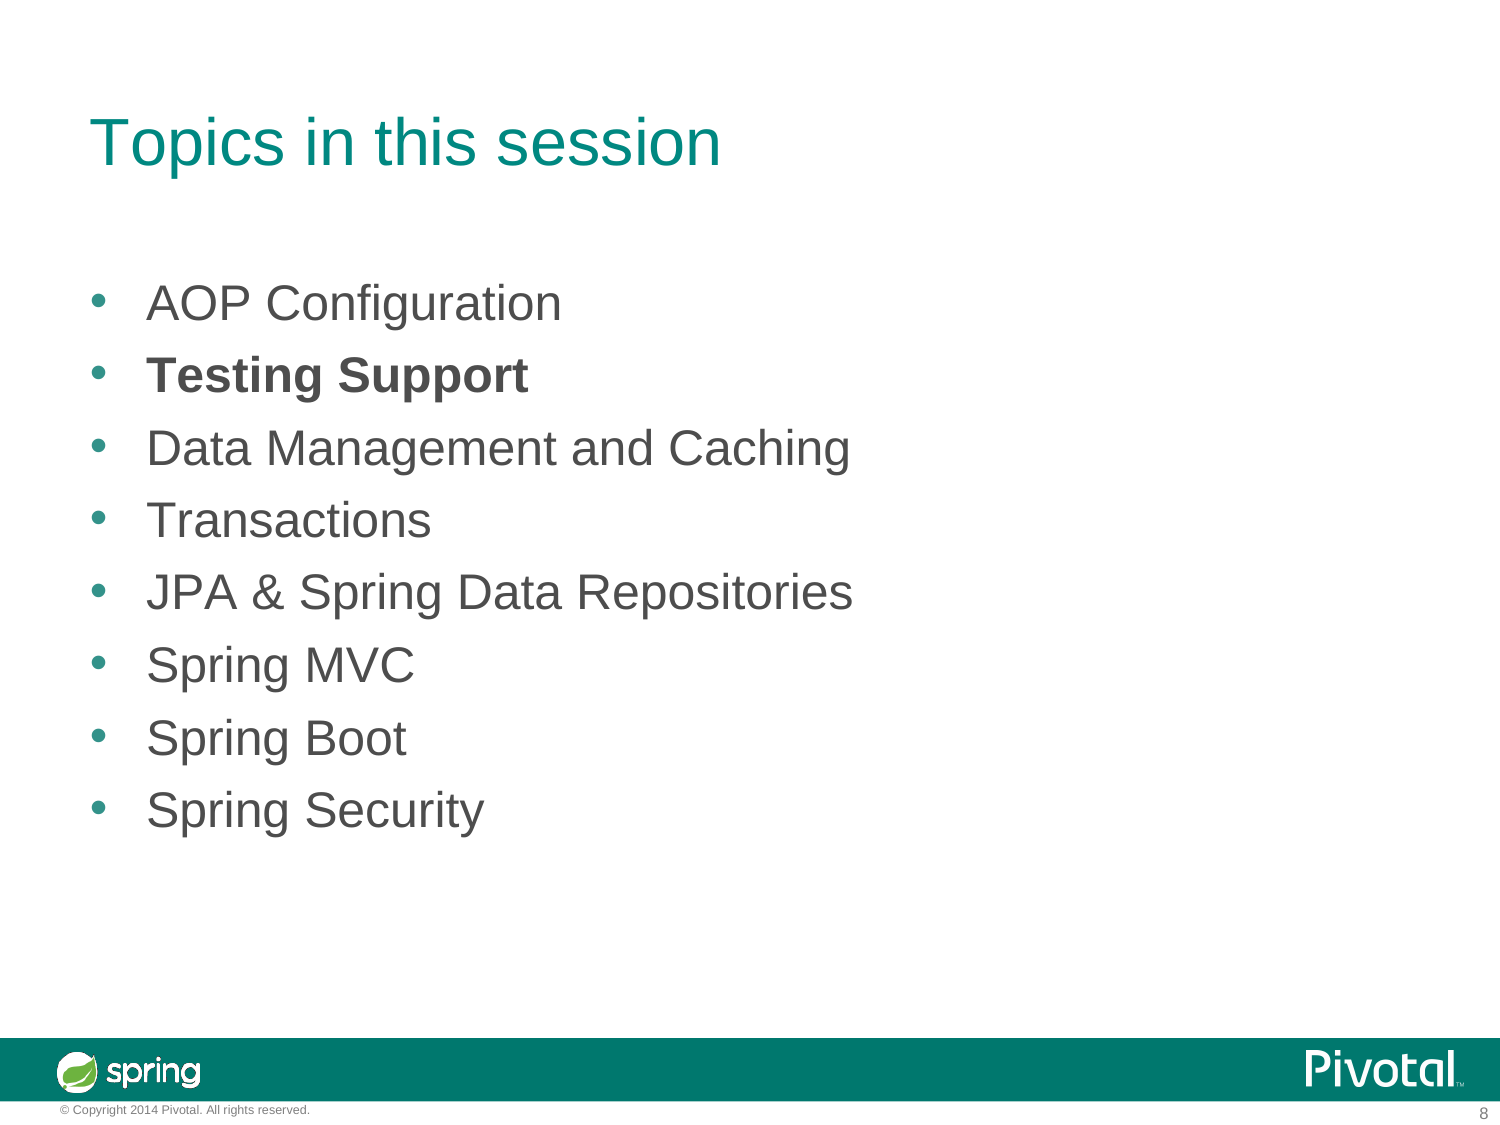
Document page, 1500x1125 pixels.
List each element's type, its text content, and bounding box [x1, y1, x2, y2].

list AOP Configuration Testing Support Data Management and Caching Transactions JPA & Spring Data Repositories Spring MVC Spring Boot Spring Security [75, 262, 1426, 970]
picture [1306, 1050, 1464, 1087]
title Topics in this session [75, 45, 1426, 233]
picture [32, 1041, 210, 1103]
